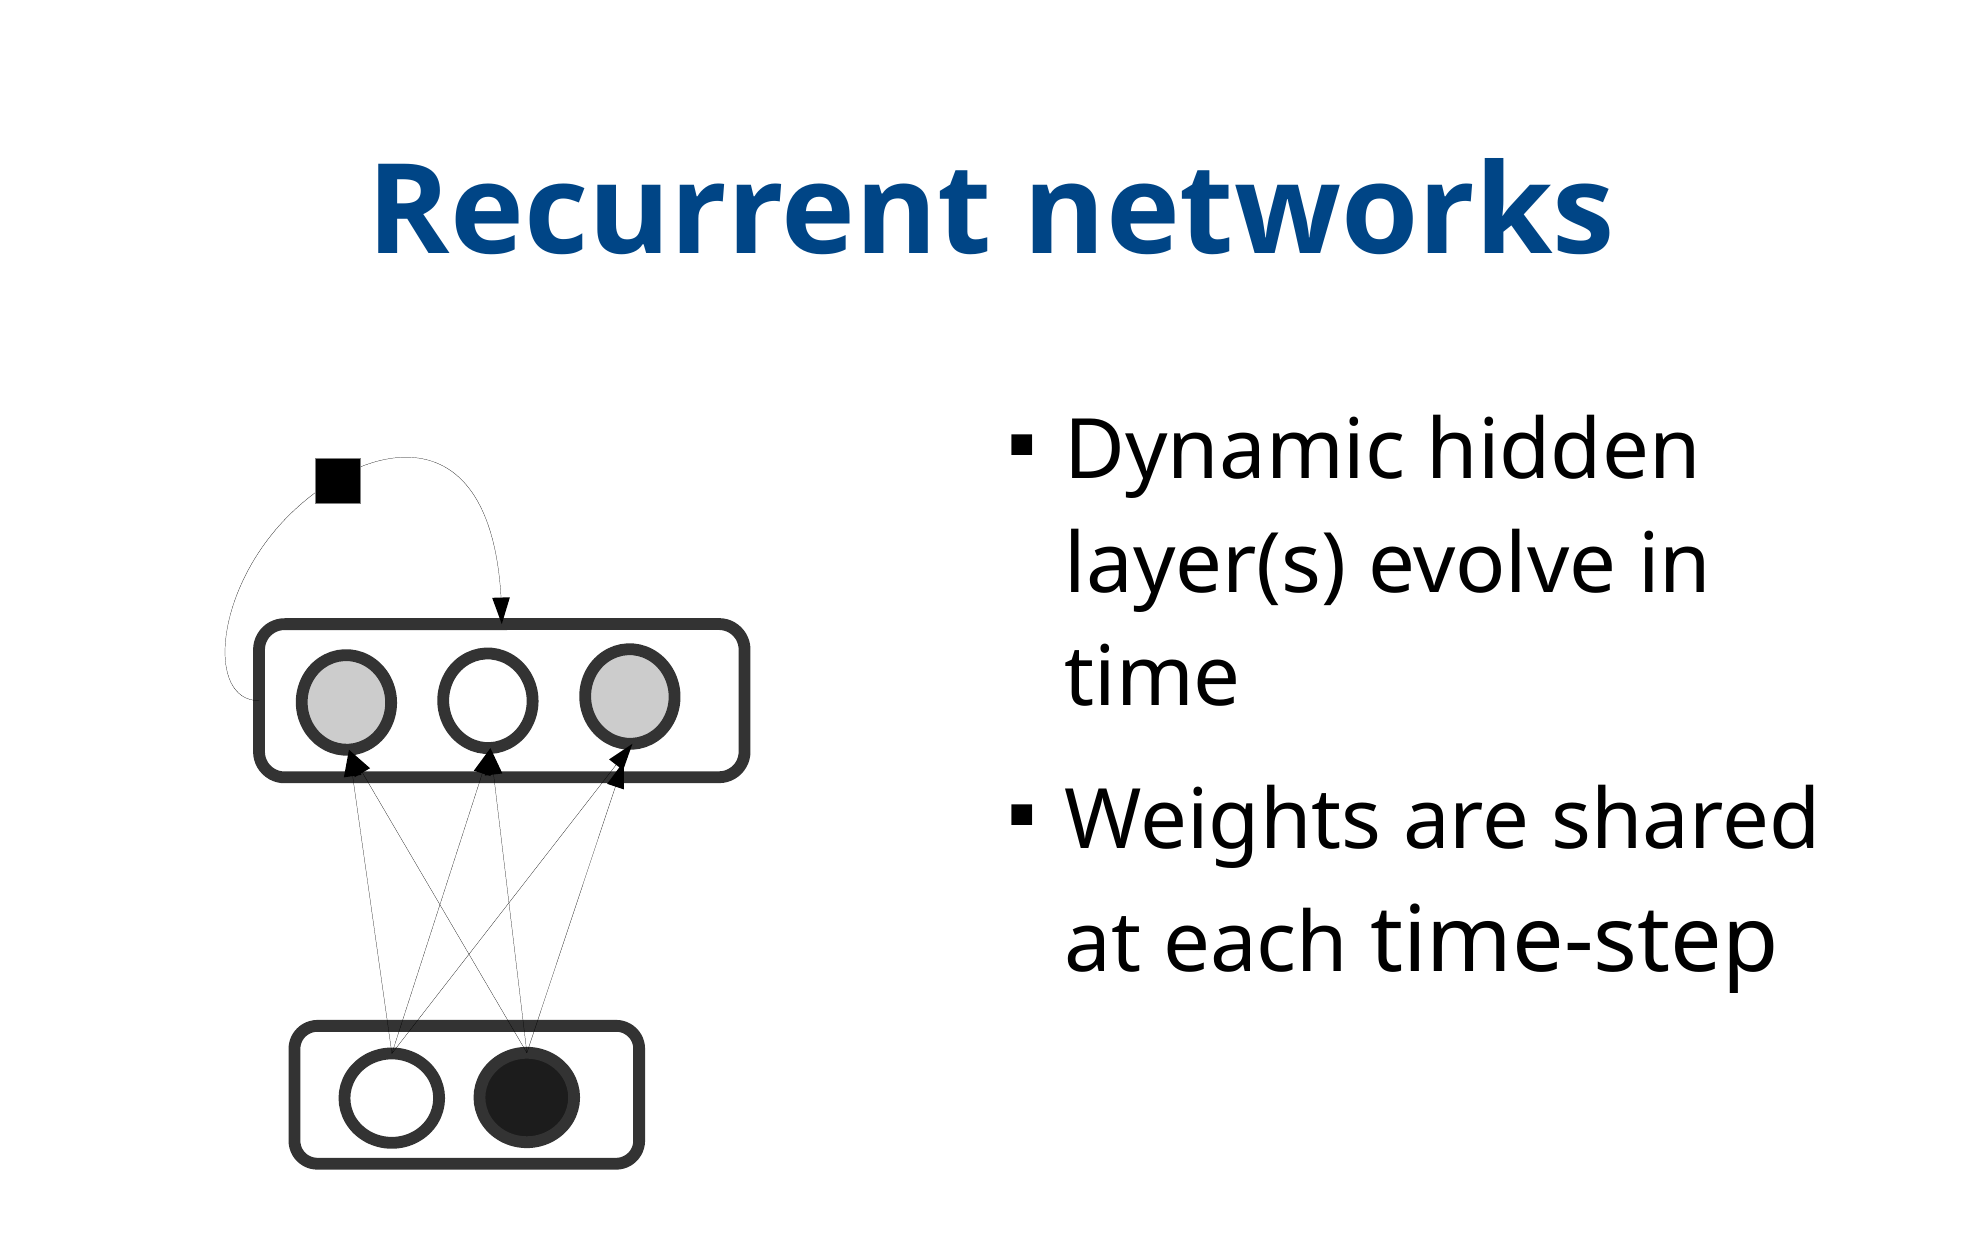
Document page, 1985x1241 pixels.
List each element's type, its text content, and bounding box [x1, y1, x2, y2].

text_box [443, 653, 533, 749]
text_box [479, 1052, 575, 1143]
text_box [315, 458, 361, 504]
title Recurrent networks [99, 49, 1885, 360]
text_box [301, 655, 392, 750]
text_box [585, 649, 675, 744]
text_box [344, 1053, 440, 1143]
list Dynamic hidden layer(s) evolve in time Weights are shared at each time-step [993, 389, 1846, 1110]
